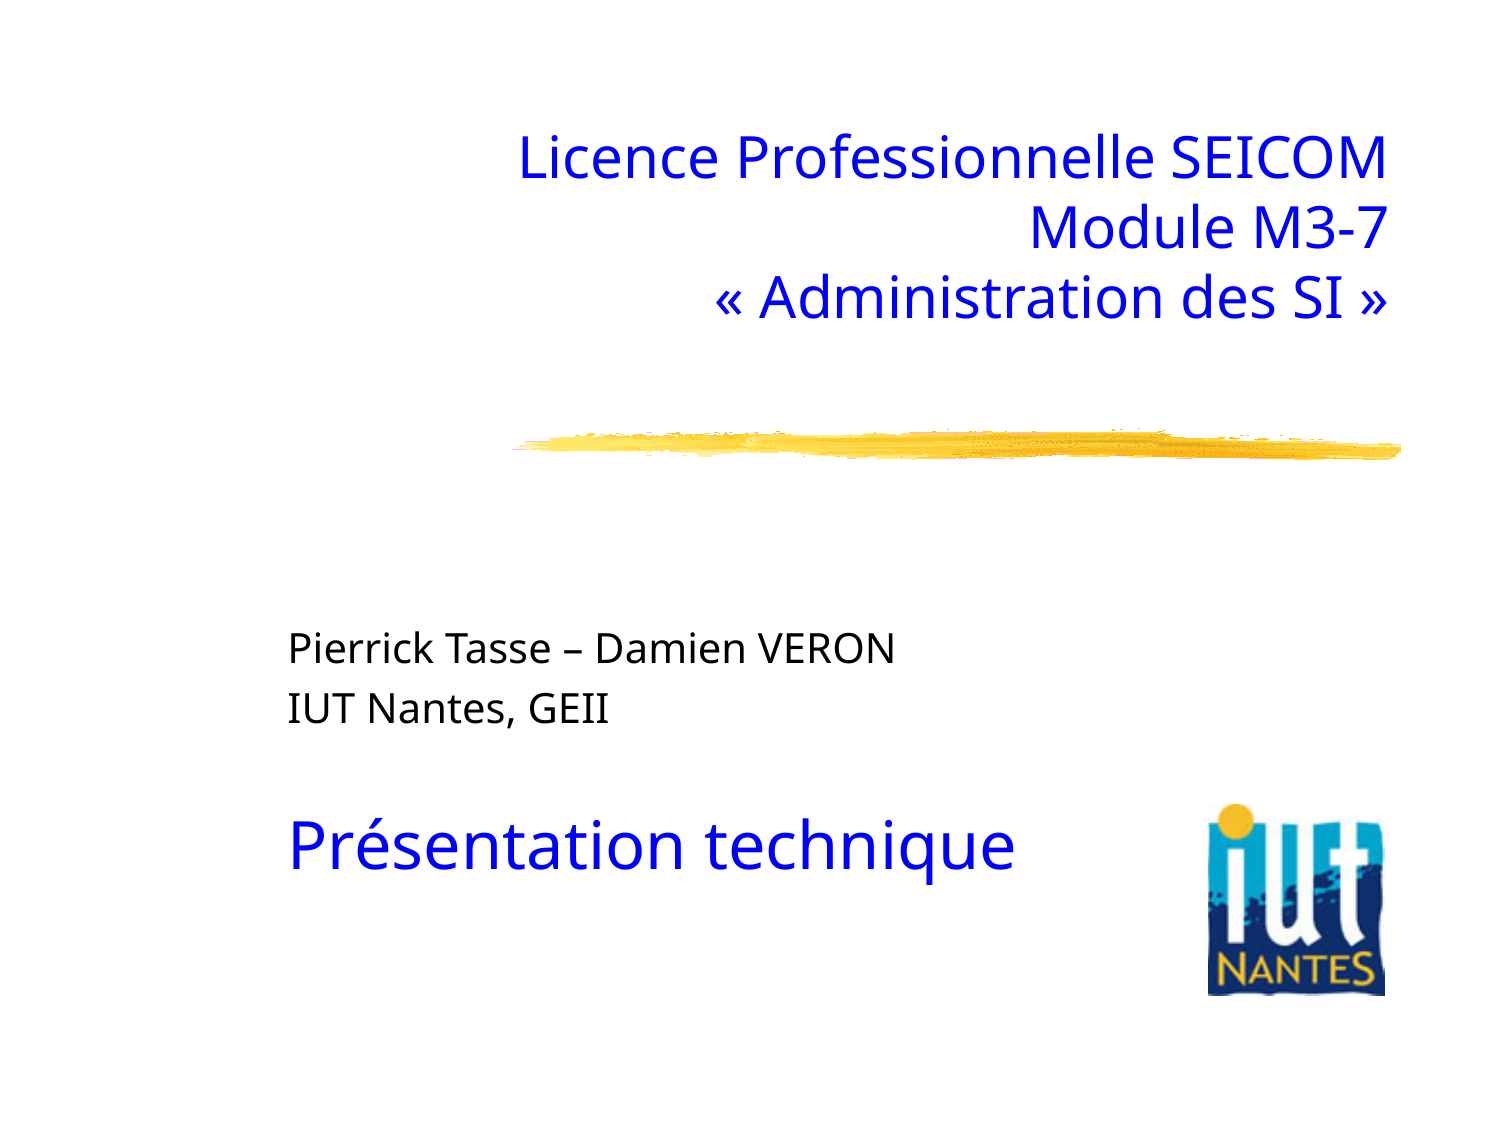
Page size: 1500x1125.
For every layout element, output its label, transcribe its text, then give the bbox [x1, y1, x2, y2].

title Licence Professionnelle SEICOM Module M3-7 « Administration des SI » [70, 112, 1405, 363]
picture [512, 424, 1401, 467]
picture [1208, 804, 1385, 996]
subtitle Pierrick Tasse – Damien VERON IUT Nantes, GEII Présentation technique [272, 614, 1323, 905]
